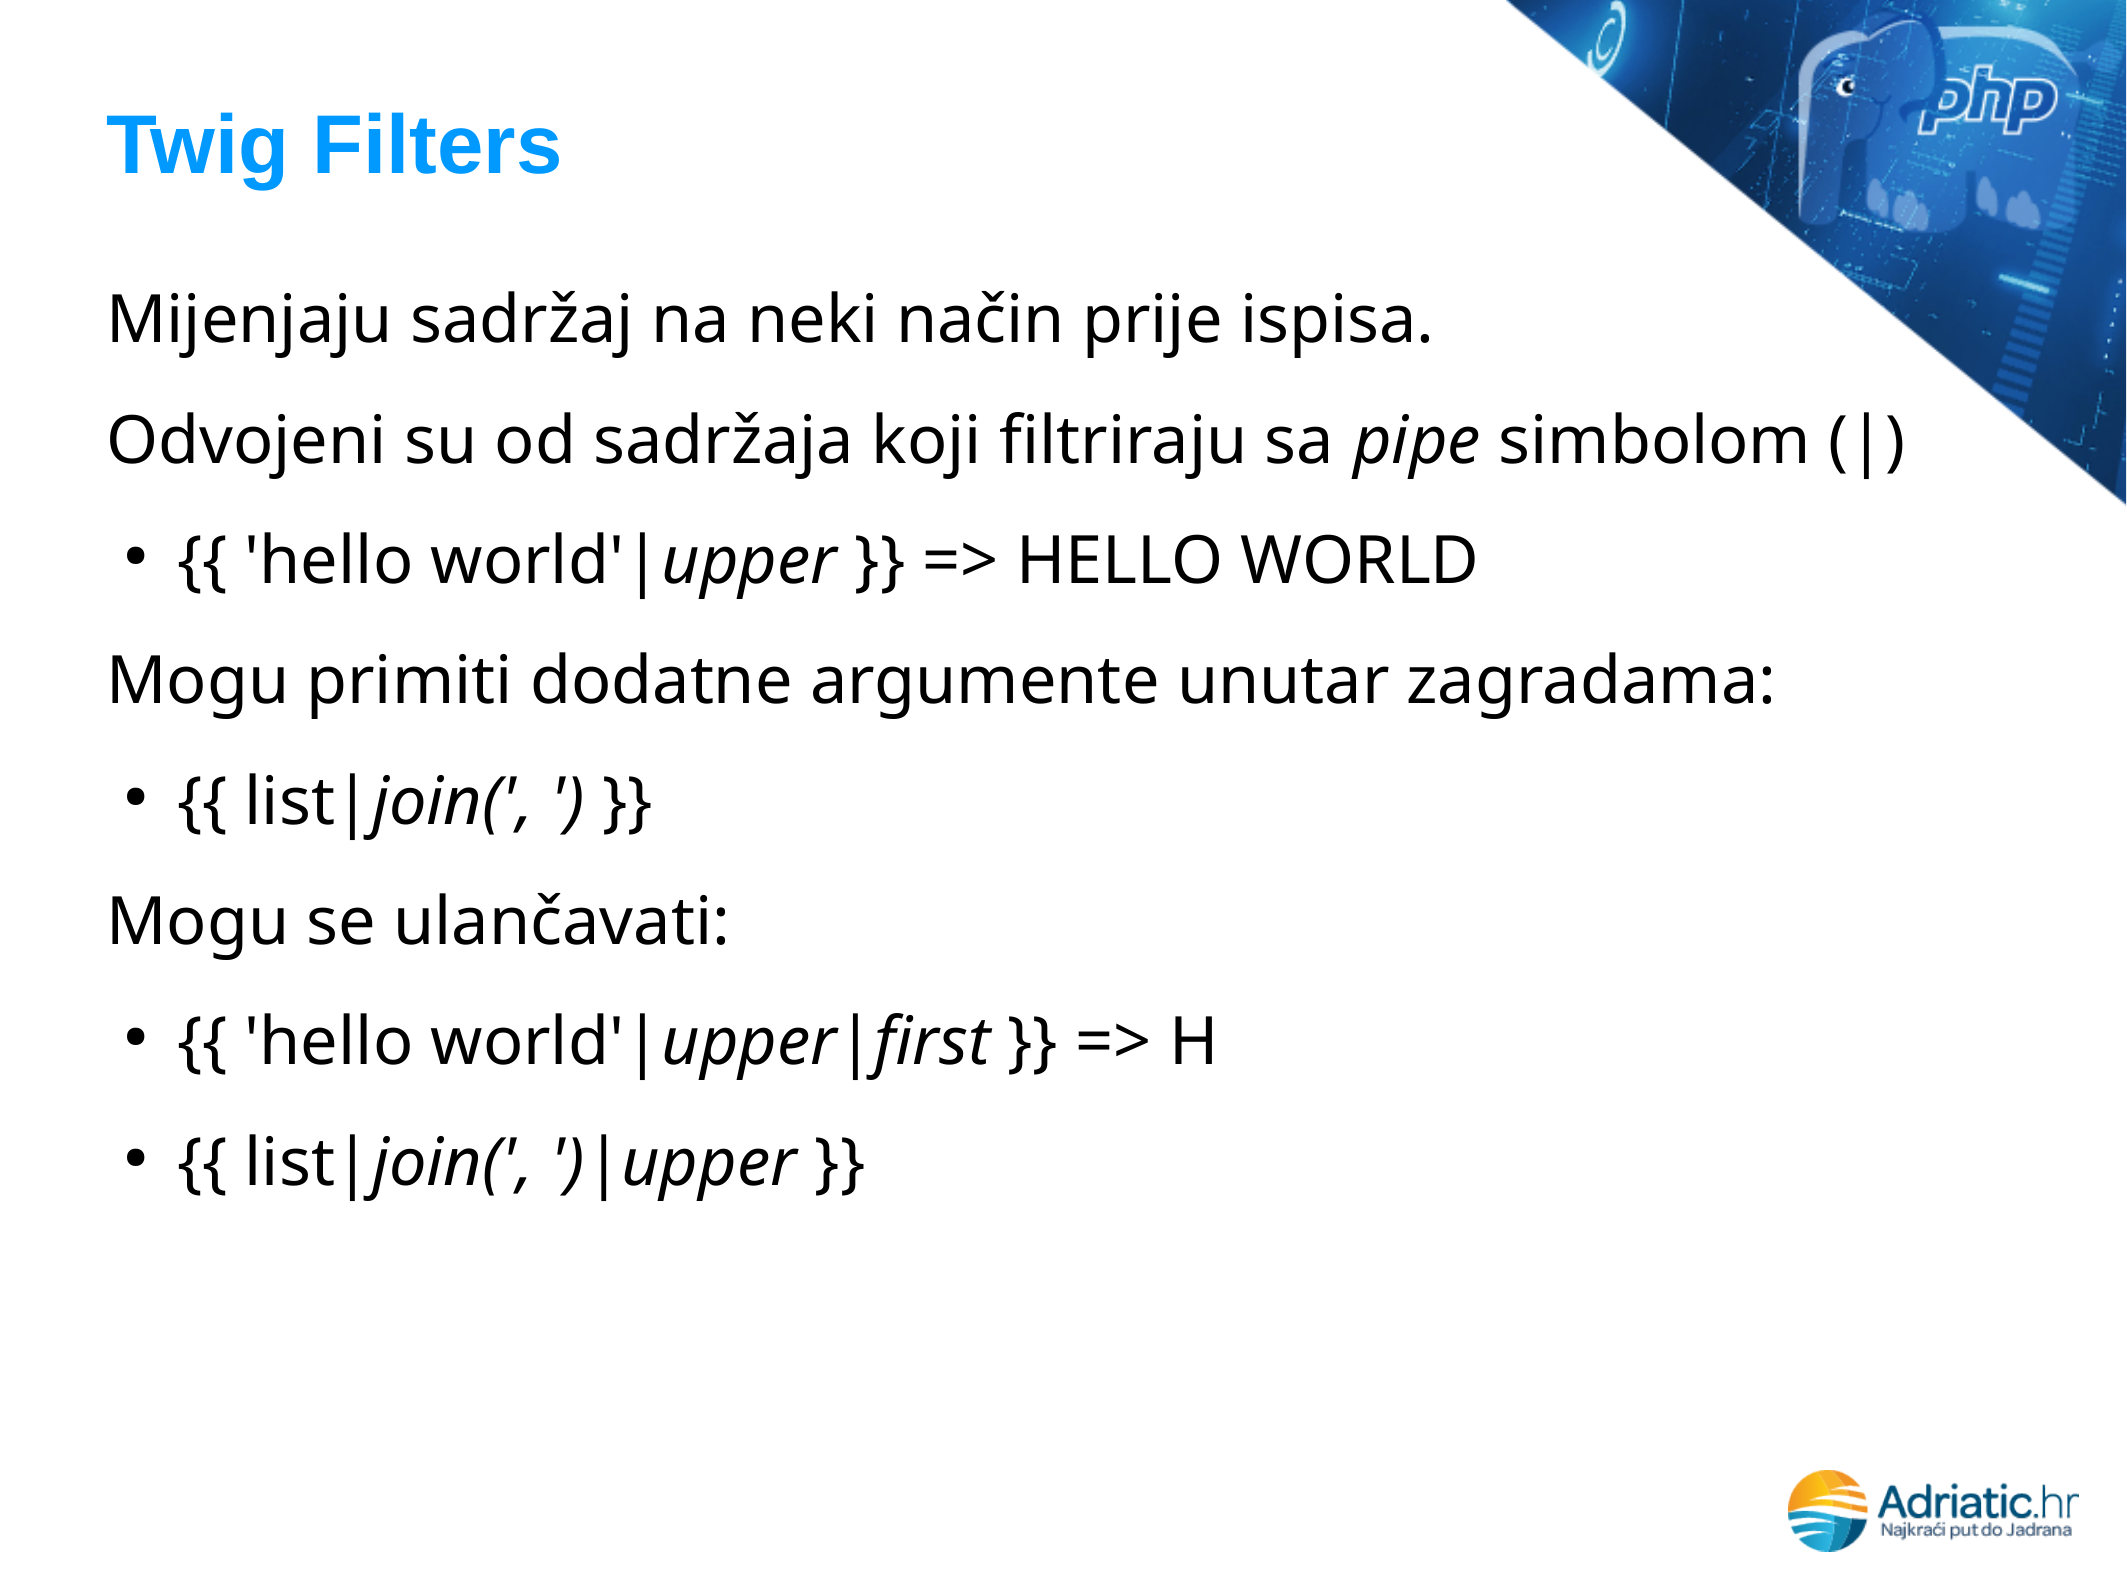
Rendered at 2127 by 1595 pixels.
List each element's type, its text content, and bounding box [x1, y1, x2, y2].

picture [1788, 1470, 2079, 1552]
list [106, 850, 2020, 1430]
list Mijenjaju sadržaj na neki način prije ispisa. Odvojeni su od sadržaja koji filtriraju sa pipe simbolom (|) {{ 'hello world'|upper }} => HELLO WORLD Mogu primiti dodatne argumente unutar zagradama: {{ list|join(', ') }} Mogu se ulančavati: {{ 'hello world'|upper|first }} => H {{ list|join(', ')|upper }} [106, 271, 2020, 850]
title Twig Filters [106, 70, 1630, 219]
picture [1505, 0, 2127, 625]
